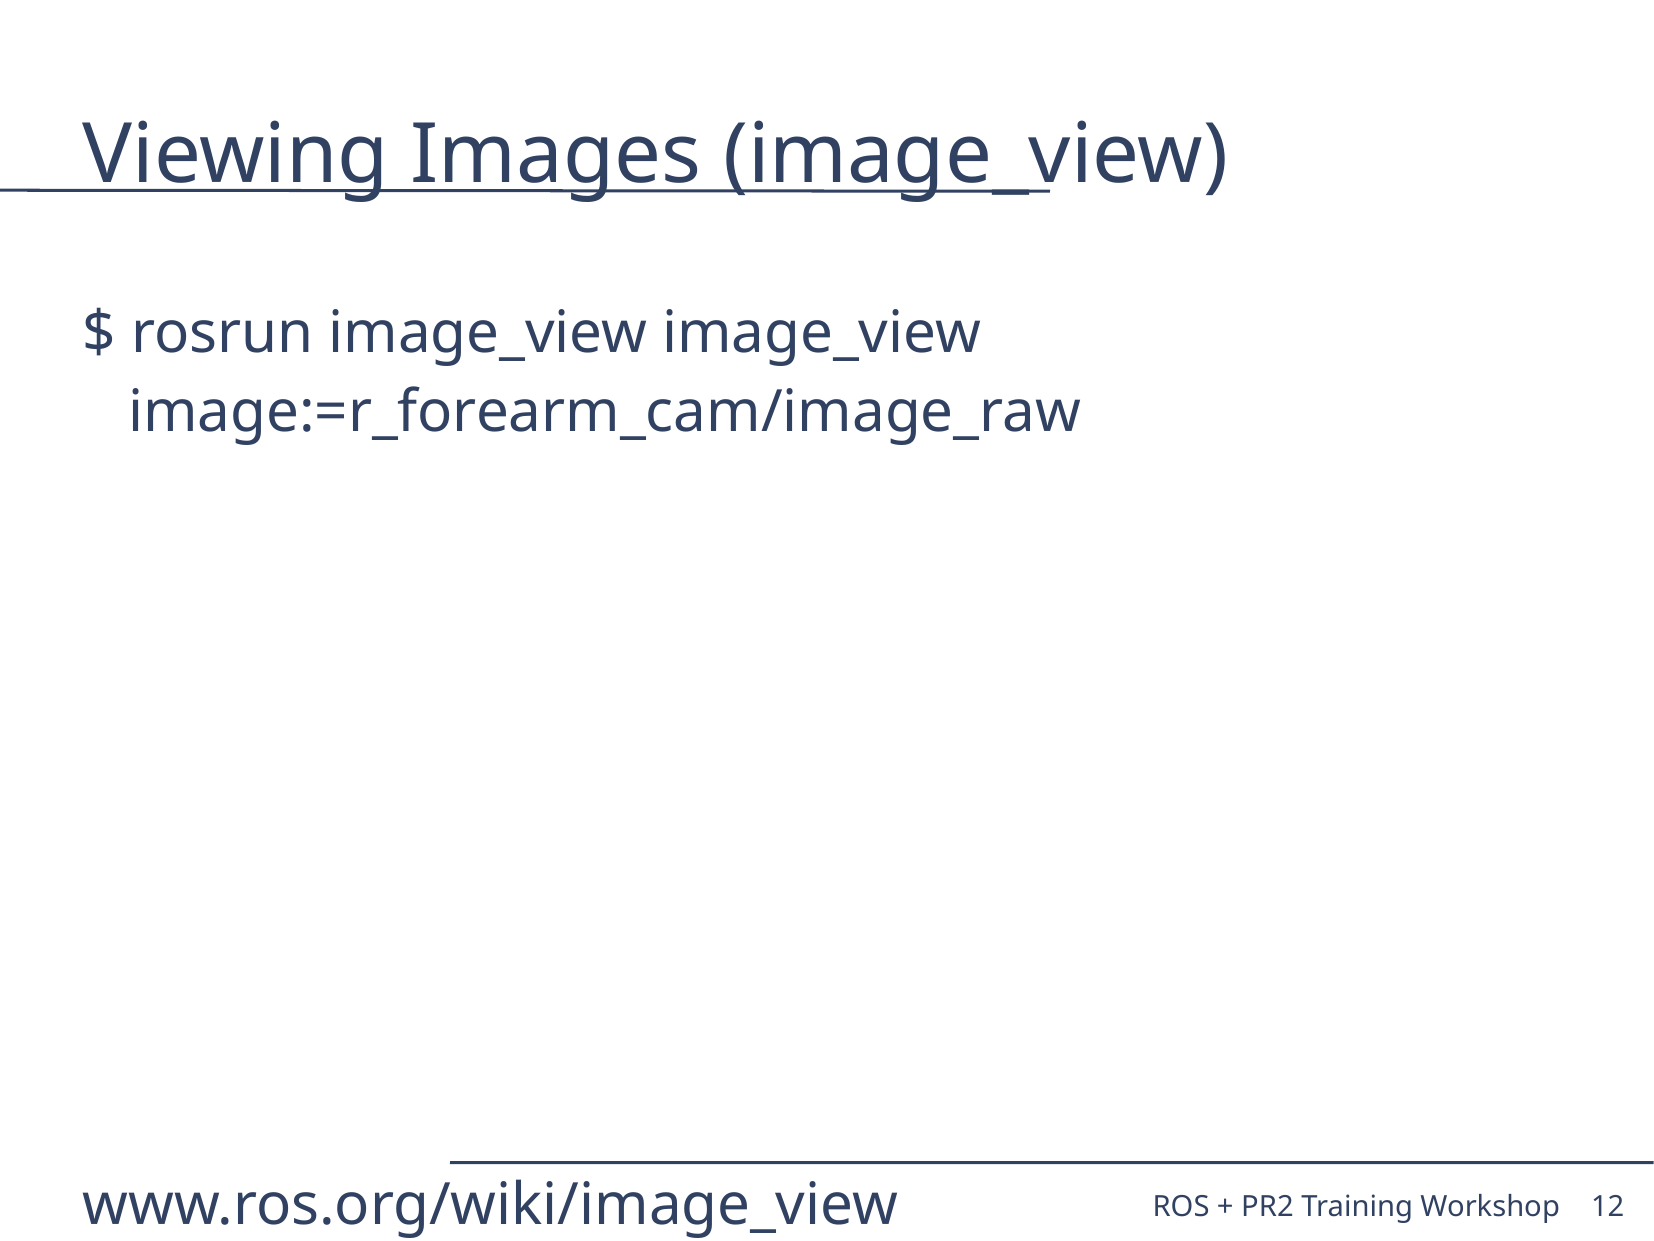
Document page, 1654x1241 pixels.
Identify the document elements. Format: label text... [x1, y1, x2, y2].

title Viewing Images (image_view) [82, 75, 1571, 226]
list $ rosrun image_view image_view image:=r_forearm_cam/image_raw www.ros.org/wiki/image_view [82, 290, 1571, 1109]
